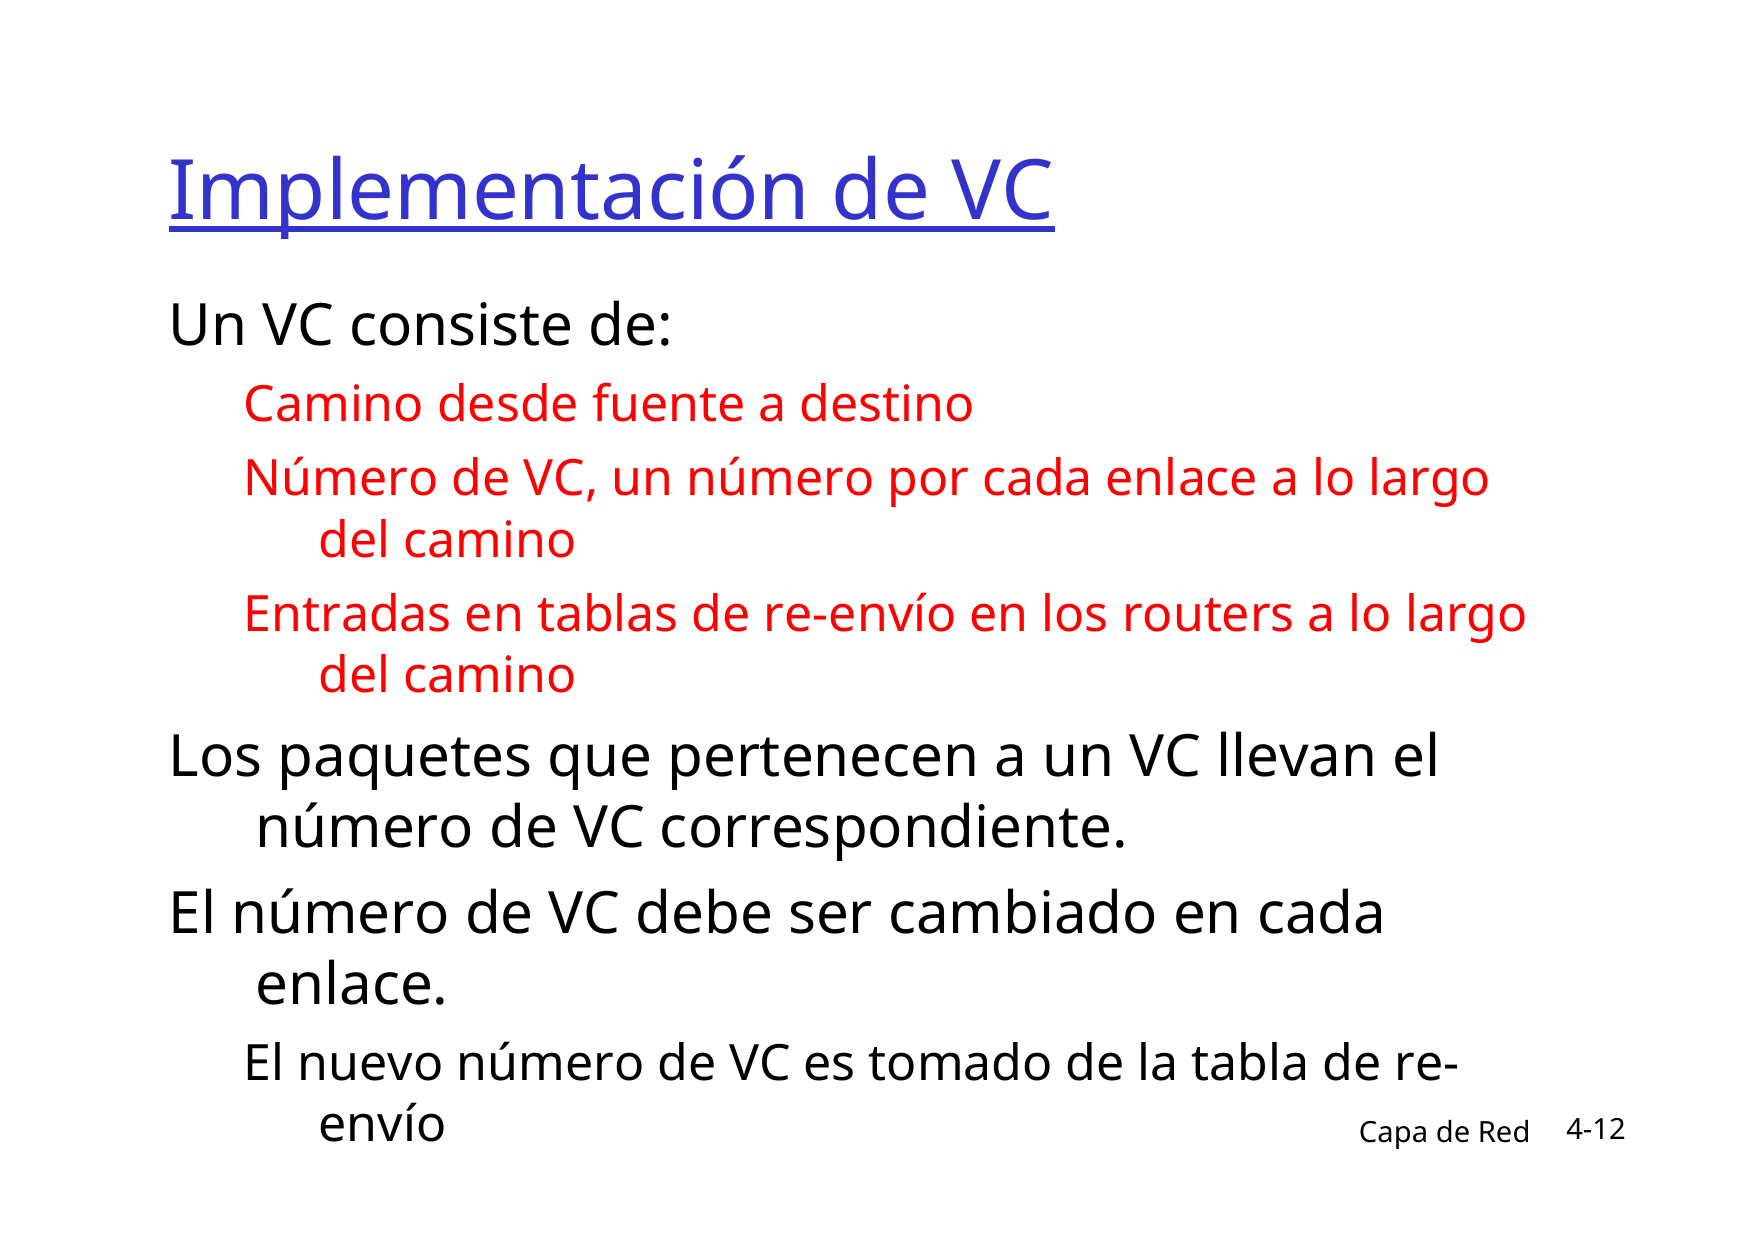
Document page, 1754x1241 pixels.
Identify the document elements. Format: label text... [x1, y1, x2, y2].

title Implementación de VC [154, 95, 1546, 281]
list Un VC consiste de: Camino desde fuente a destino Número de VC, un número por cada enlace a lo largo del camino Entradas en tablas de re-envío en los routers a lo largo del camino Los paquetes que pertenecen a un VC llevan el número de VC correspondiente. El número de VC debe ser cambiado en cada enlace. El nuevo número de VC es tomado de la tabla de re-envío [154, 281, 1546, 1130]
